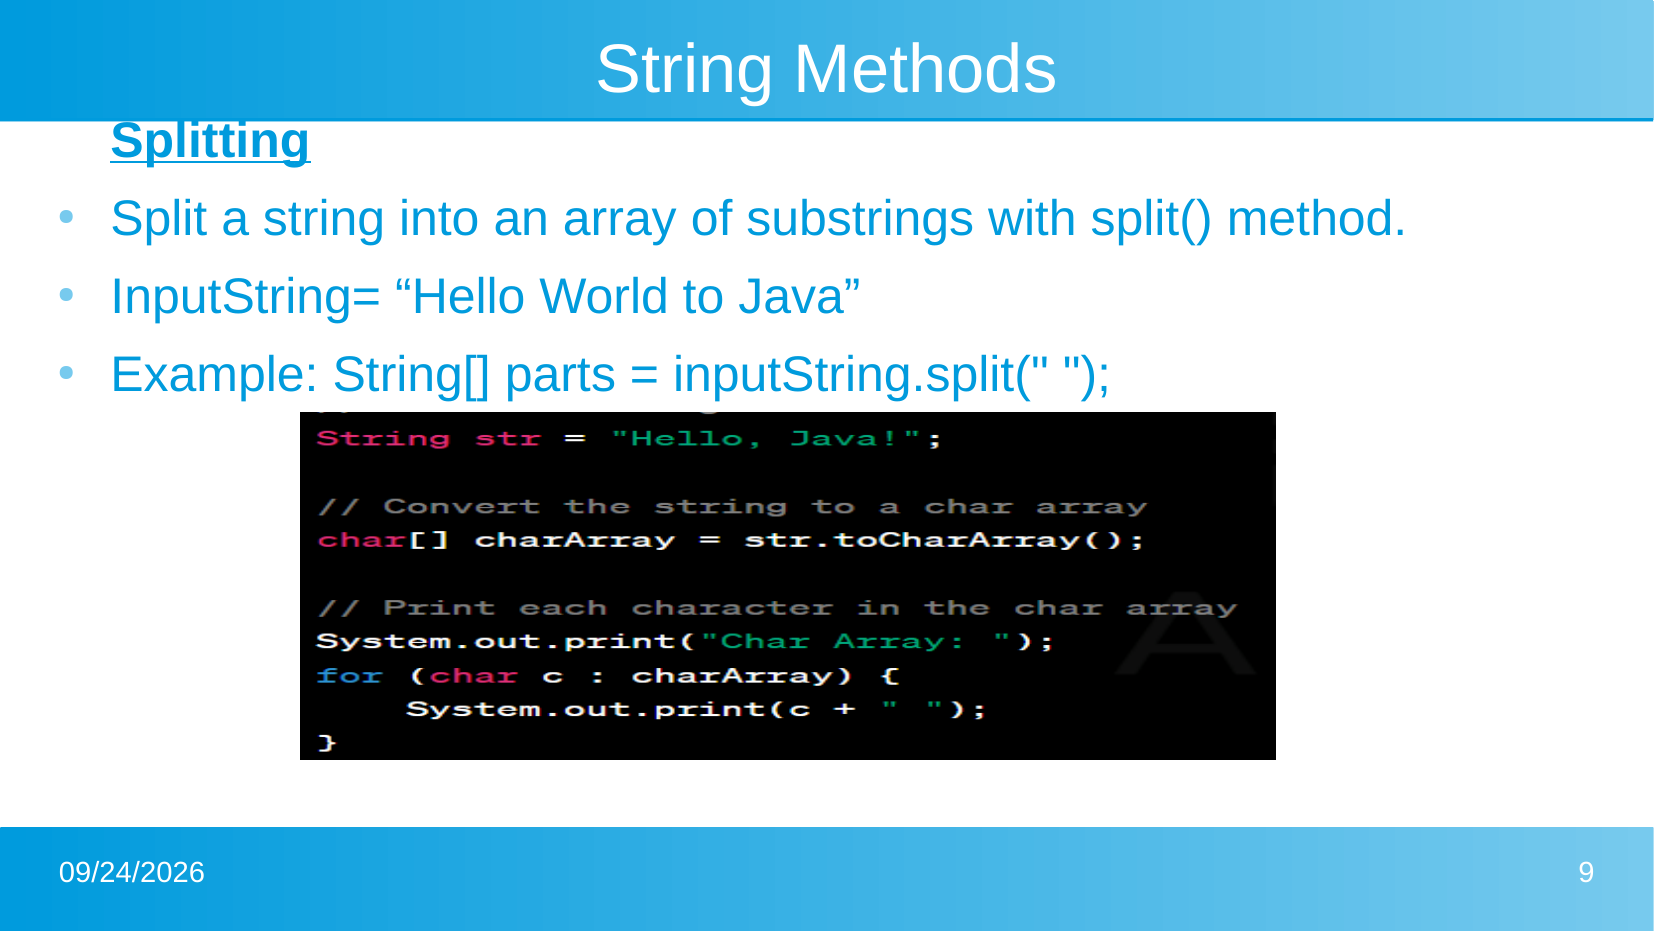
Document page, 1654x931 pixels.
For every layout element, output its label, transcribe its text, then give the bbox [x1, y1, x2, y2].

title String Methods [59, 29, 1595, 108]
picture [300, 412, 1276, 760]
list Splitting Split a string into an array of substrings with split() method. InputString= “Hello World to Java” Example: String[] parts = inputString.split(" "); [39, 112, 1576, 830]
